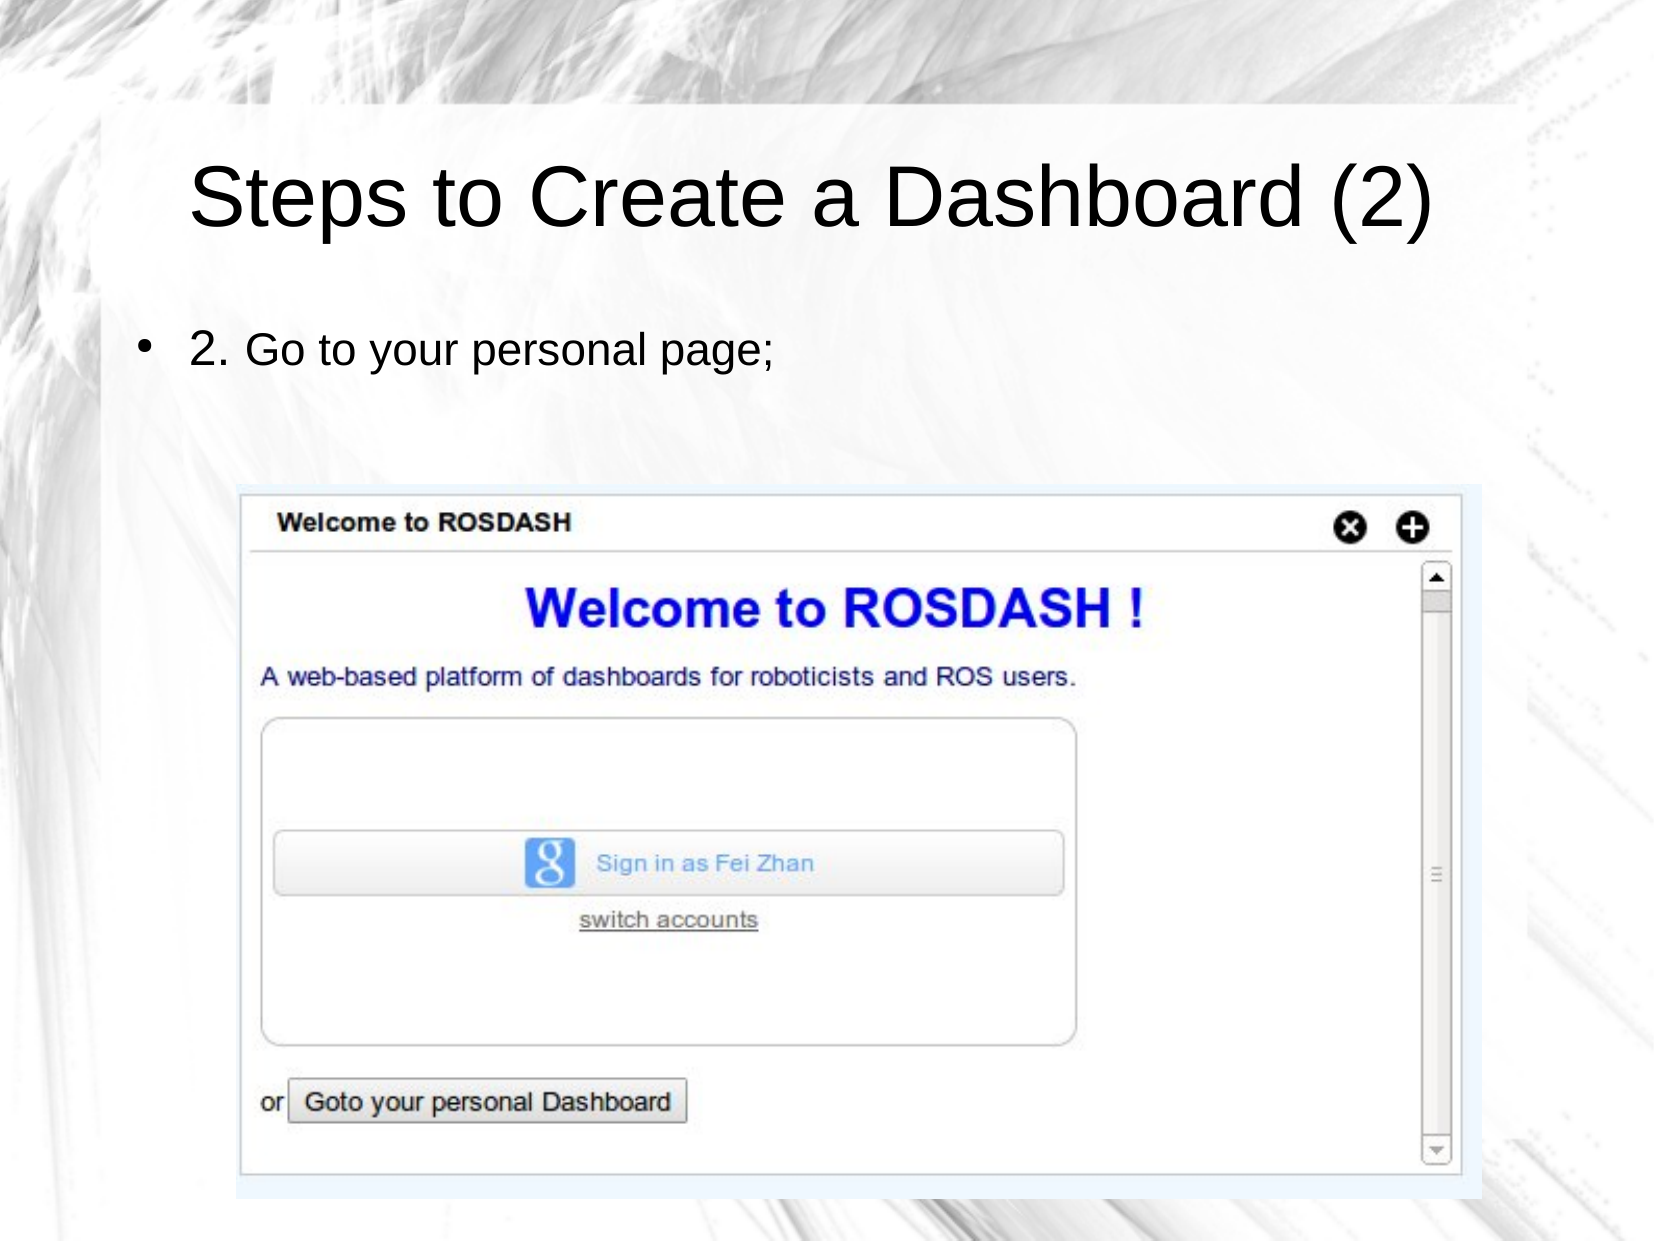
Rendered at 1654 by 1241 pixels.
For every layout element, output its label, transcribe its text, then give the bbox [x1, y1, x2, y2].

picture [0, 0, 1654, 1241]
list 2. Go to your personal page; [118, 319, 1571, 1039]
title Steps to Create a Dashboard (2) [118, 112, 1506, 281]
